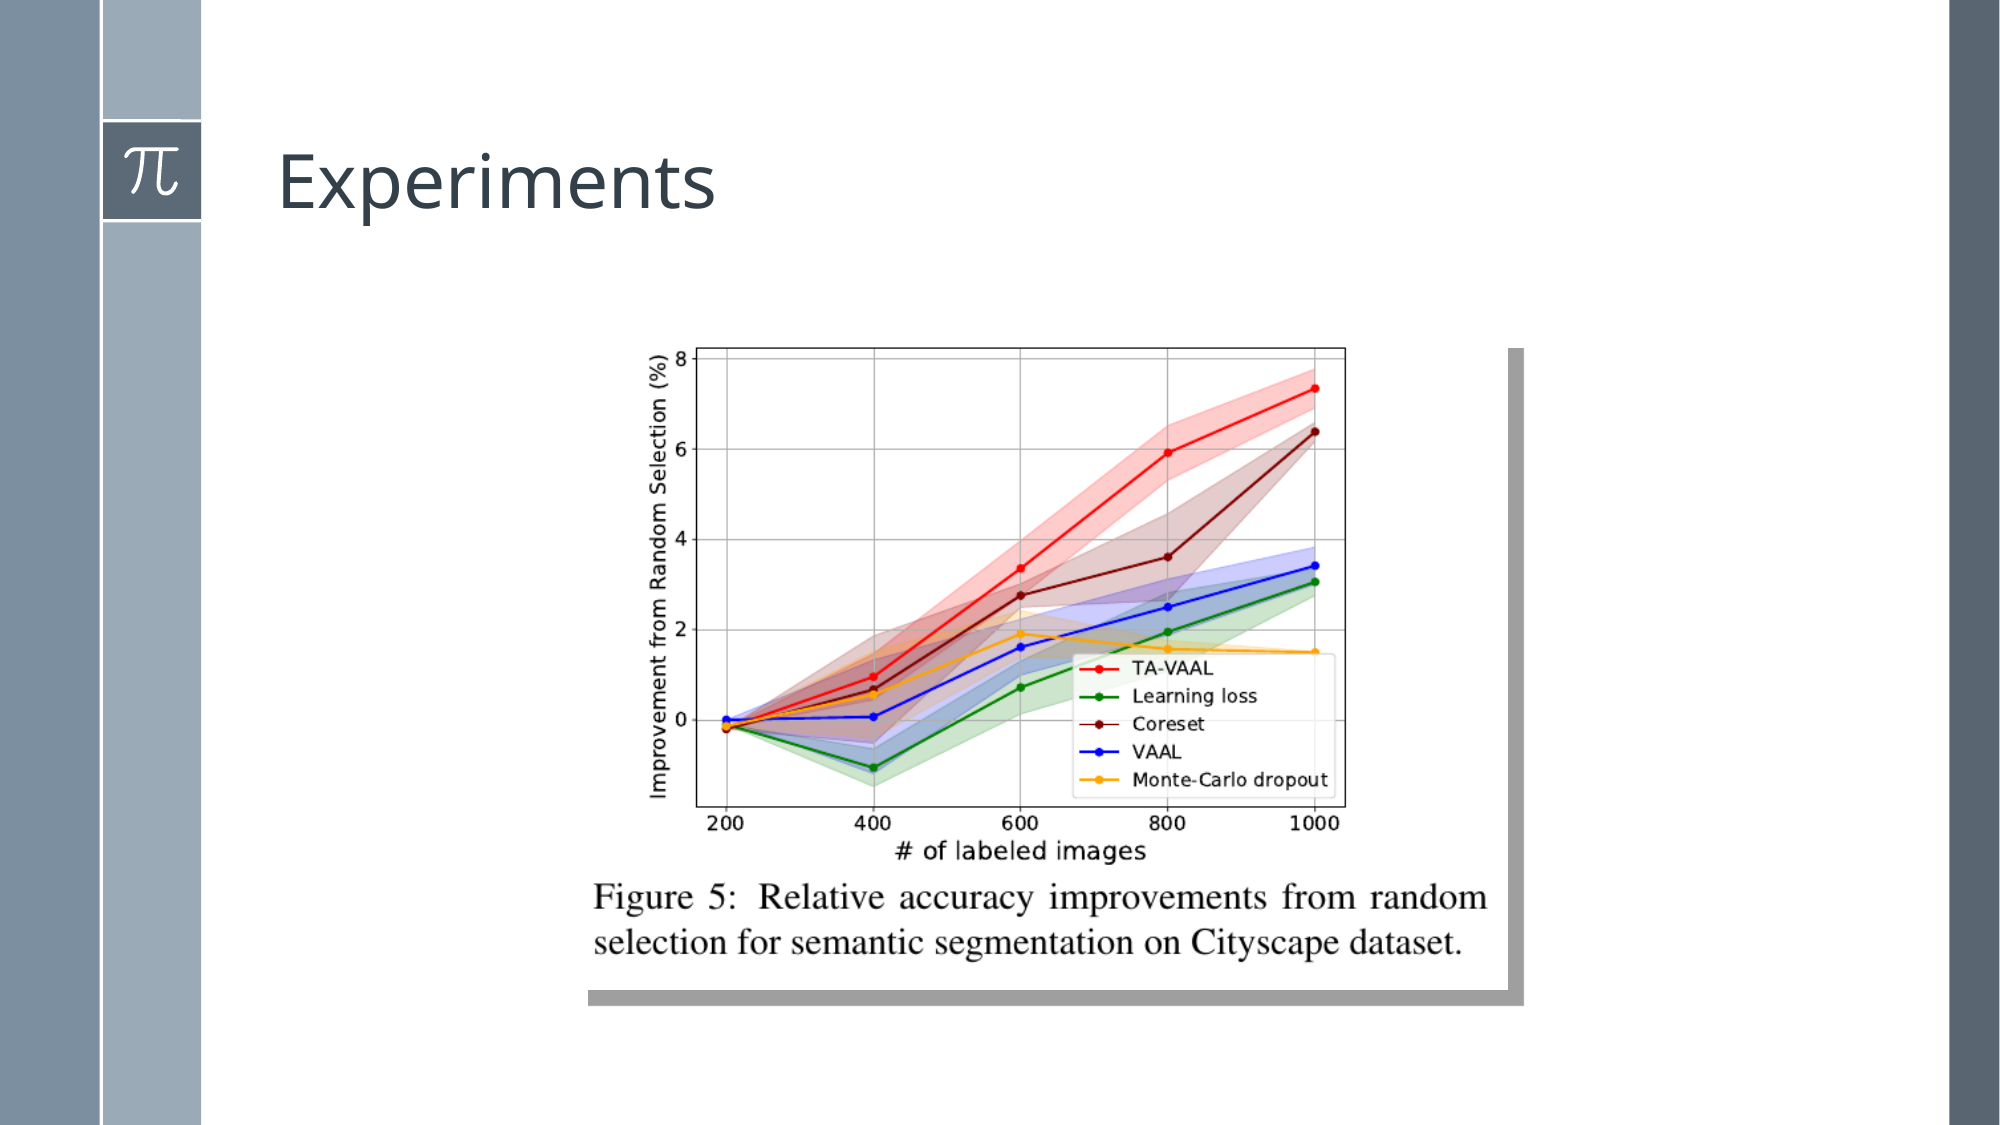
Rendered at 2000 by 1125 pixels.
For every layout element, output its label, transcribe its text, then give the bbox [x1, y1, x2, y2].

picture [570, 329, 1508, 990]
text_box Experiments [261, 29, 1867, 233]
